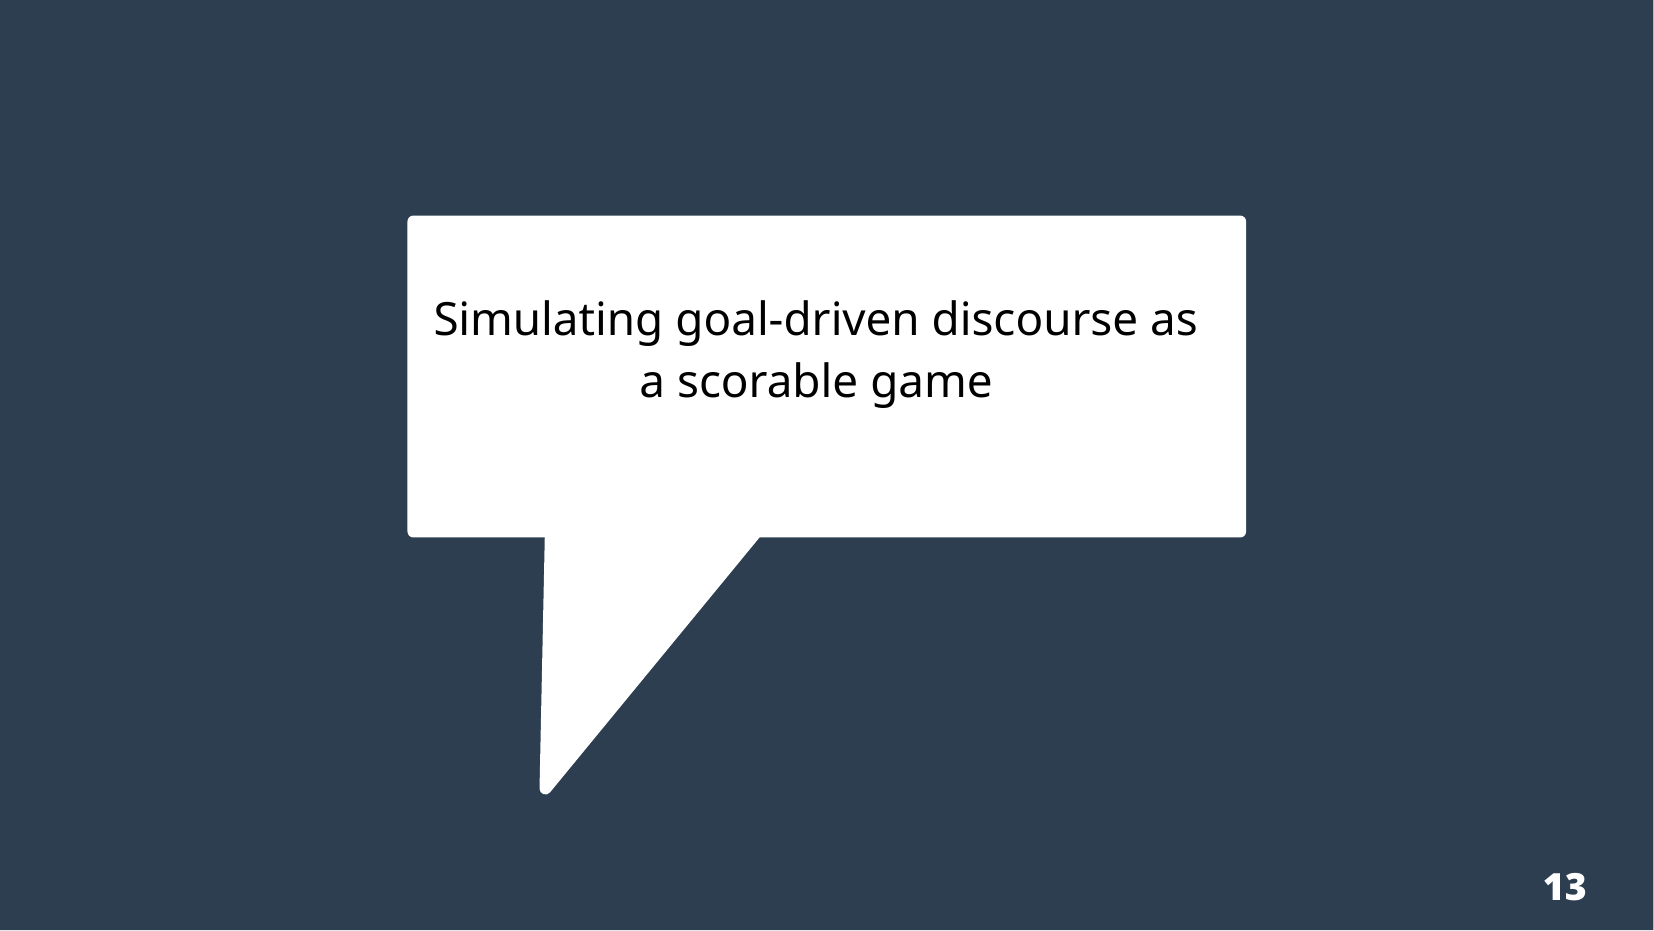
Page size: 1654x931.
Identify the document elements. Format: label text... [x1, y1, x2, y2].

subtitle Simulating goal-driven discourse as a scorable game [432, 22, 1201, 676]
